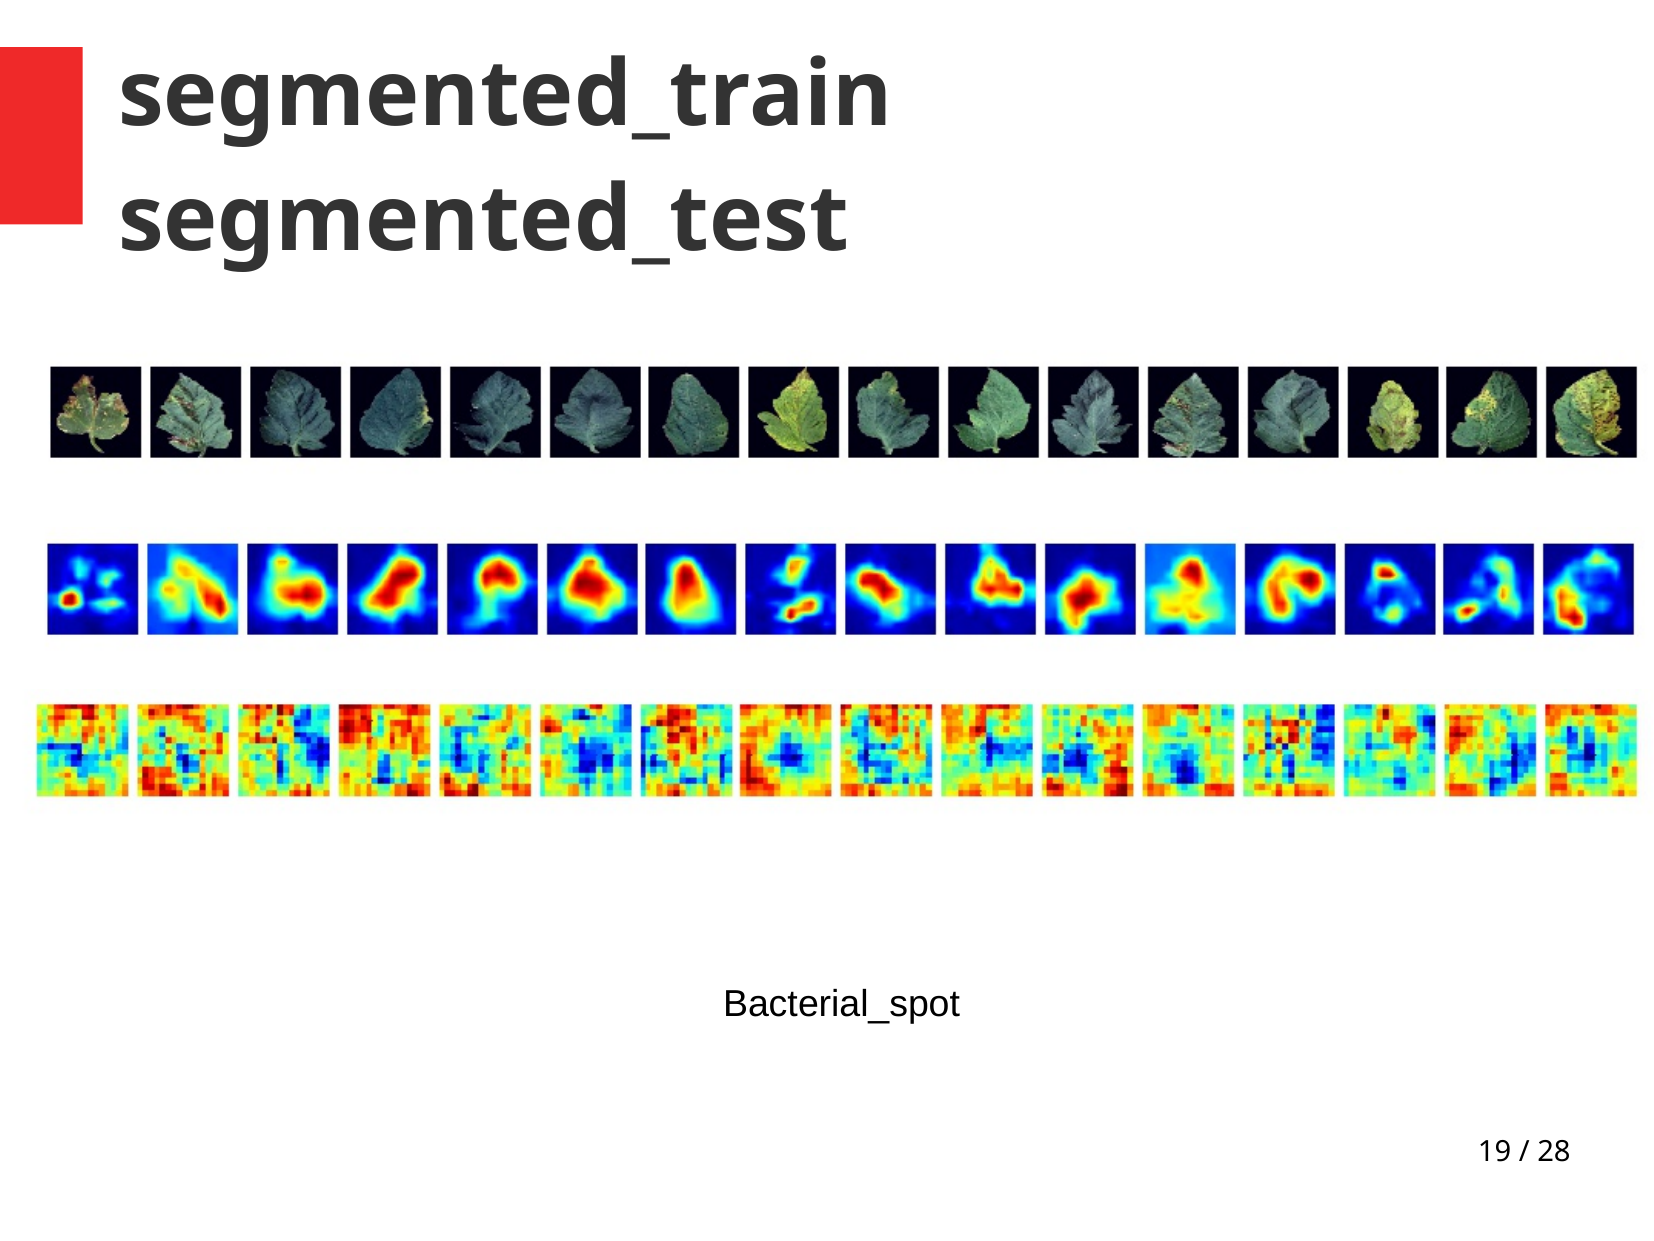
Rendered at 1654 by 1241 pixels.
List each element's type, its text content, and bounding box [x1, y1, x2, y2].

text_box Bacterial_spot [708, 975, 976, 1032]
picture [0, 527, 1651, 672]
picture [0, 689, 1654, 834]
picture [0, 350, 1654, 496]
title segmented_train segmented_test [118, 45, 1571, 260]
